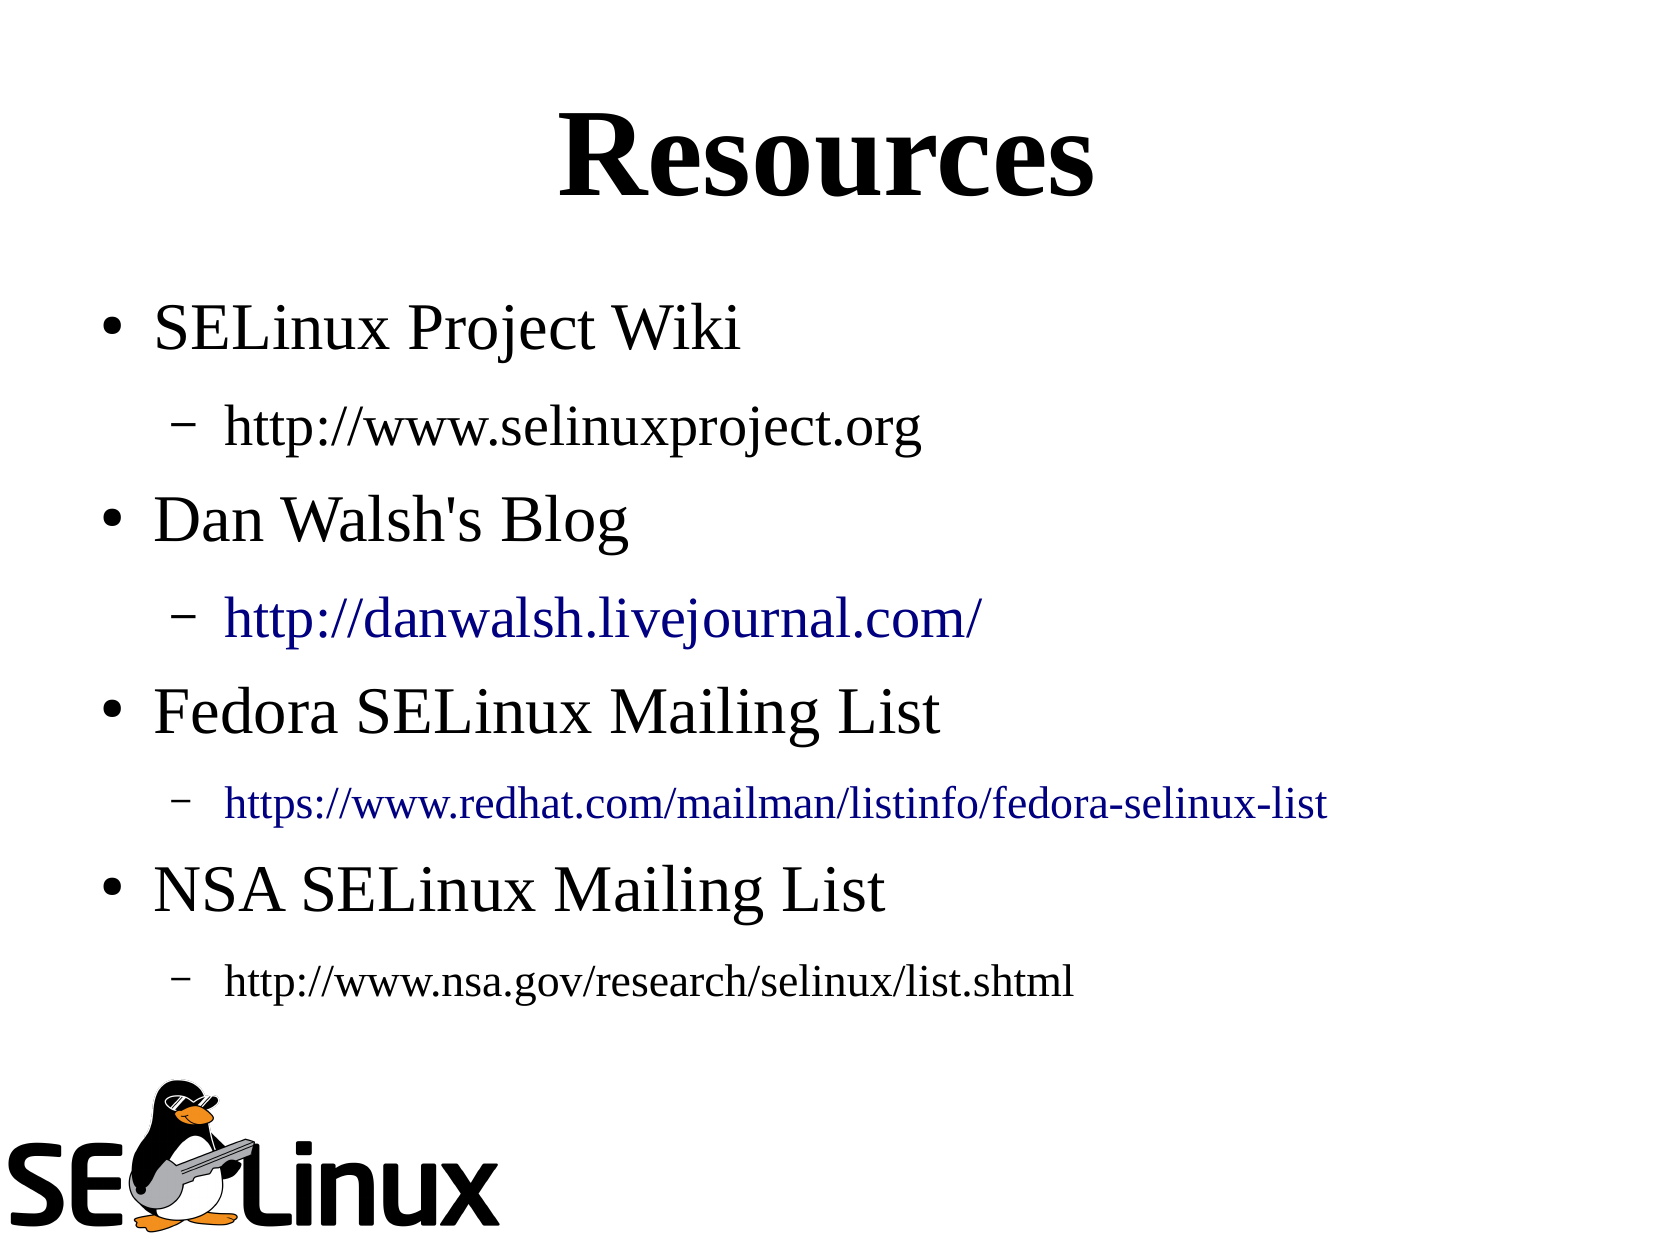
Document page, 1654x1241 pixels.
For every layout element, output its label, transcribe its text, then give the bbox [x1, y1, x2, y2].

picture [0, 919, 526, 1241]
list SELinux Project Wiki http://www.selinuxproject.org Dan Walsh's Blog http://danwalsh.livejournal.com/ Fedora SELinux Mailing List https://www.redhat.com/mailman/listinfo/fedora-selinux-list NSA SELinux Mailing List http://www.nsa.gov/research/selinux/list.shtml [82, 290, 1571, 1010]
title Resources [82, 49, 1571, 257]
